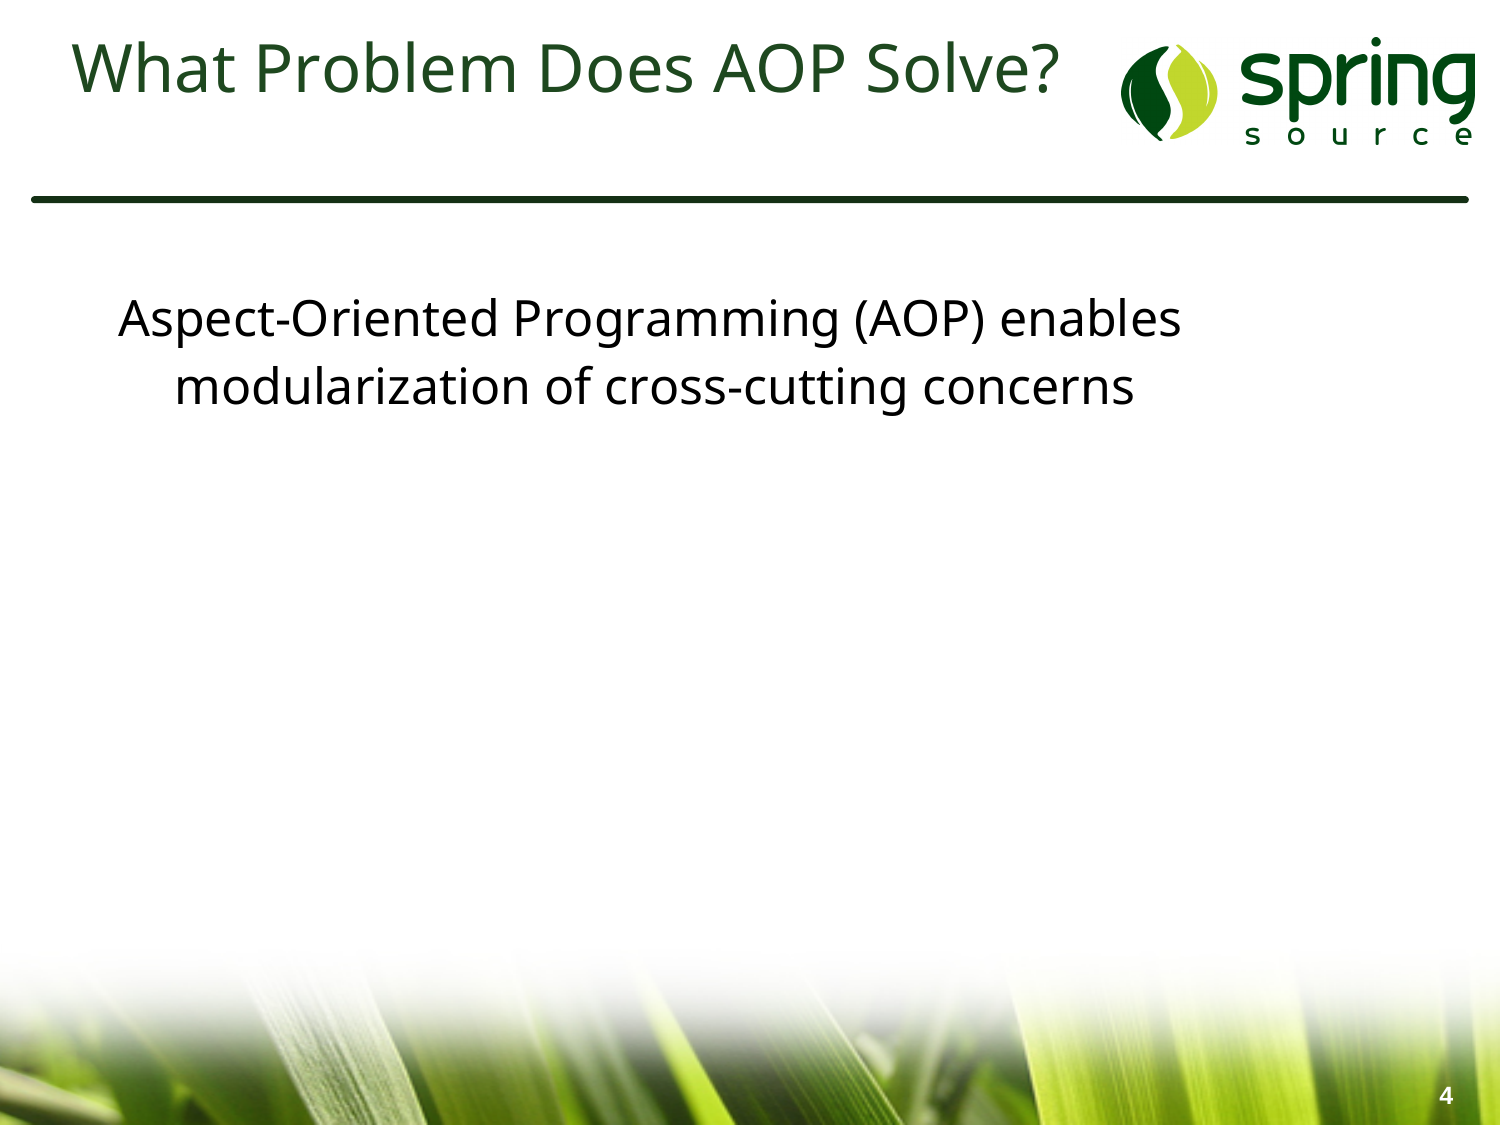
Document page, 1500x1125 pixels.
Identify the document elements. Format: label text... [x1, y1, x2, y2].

picture [0, 944, 1500, 1125]
picture [1121, 37, 1475, 145]
list Aspect-Oriented Programming (AOP) enables modularization of cross-cutting concerns [103, 274, 1394, 423]
title What Problem Does AOP Solve? [56, 13, 1089, 191]
